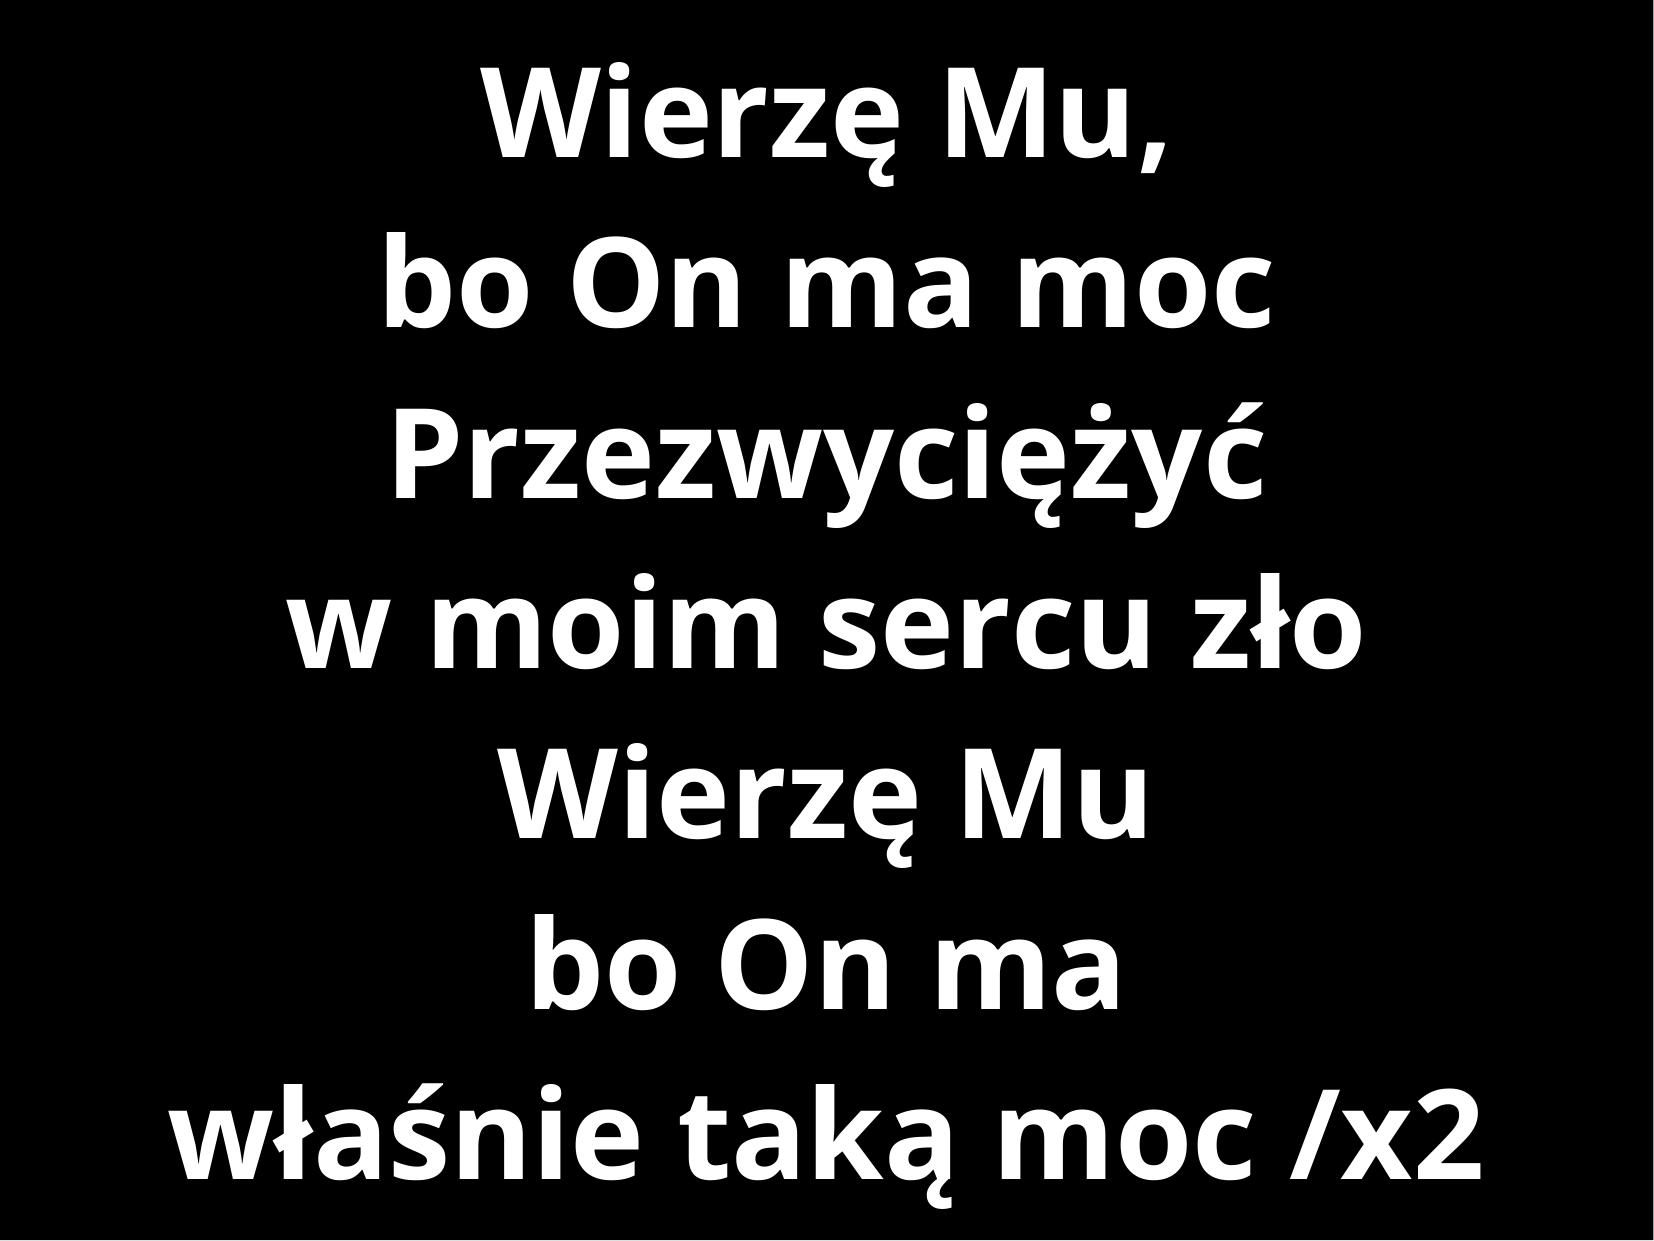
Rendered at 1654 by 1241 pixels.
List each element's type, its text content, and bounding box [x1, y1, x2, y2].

title Wierzę Mu, bo On ma moc Przezwyciężyć w moim sercu zło Wierzę Mu bo On ma właśnie taką moc /x2 [0, 0, 1654, 1241]
